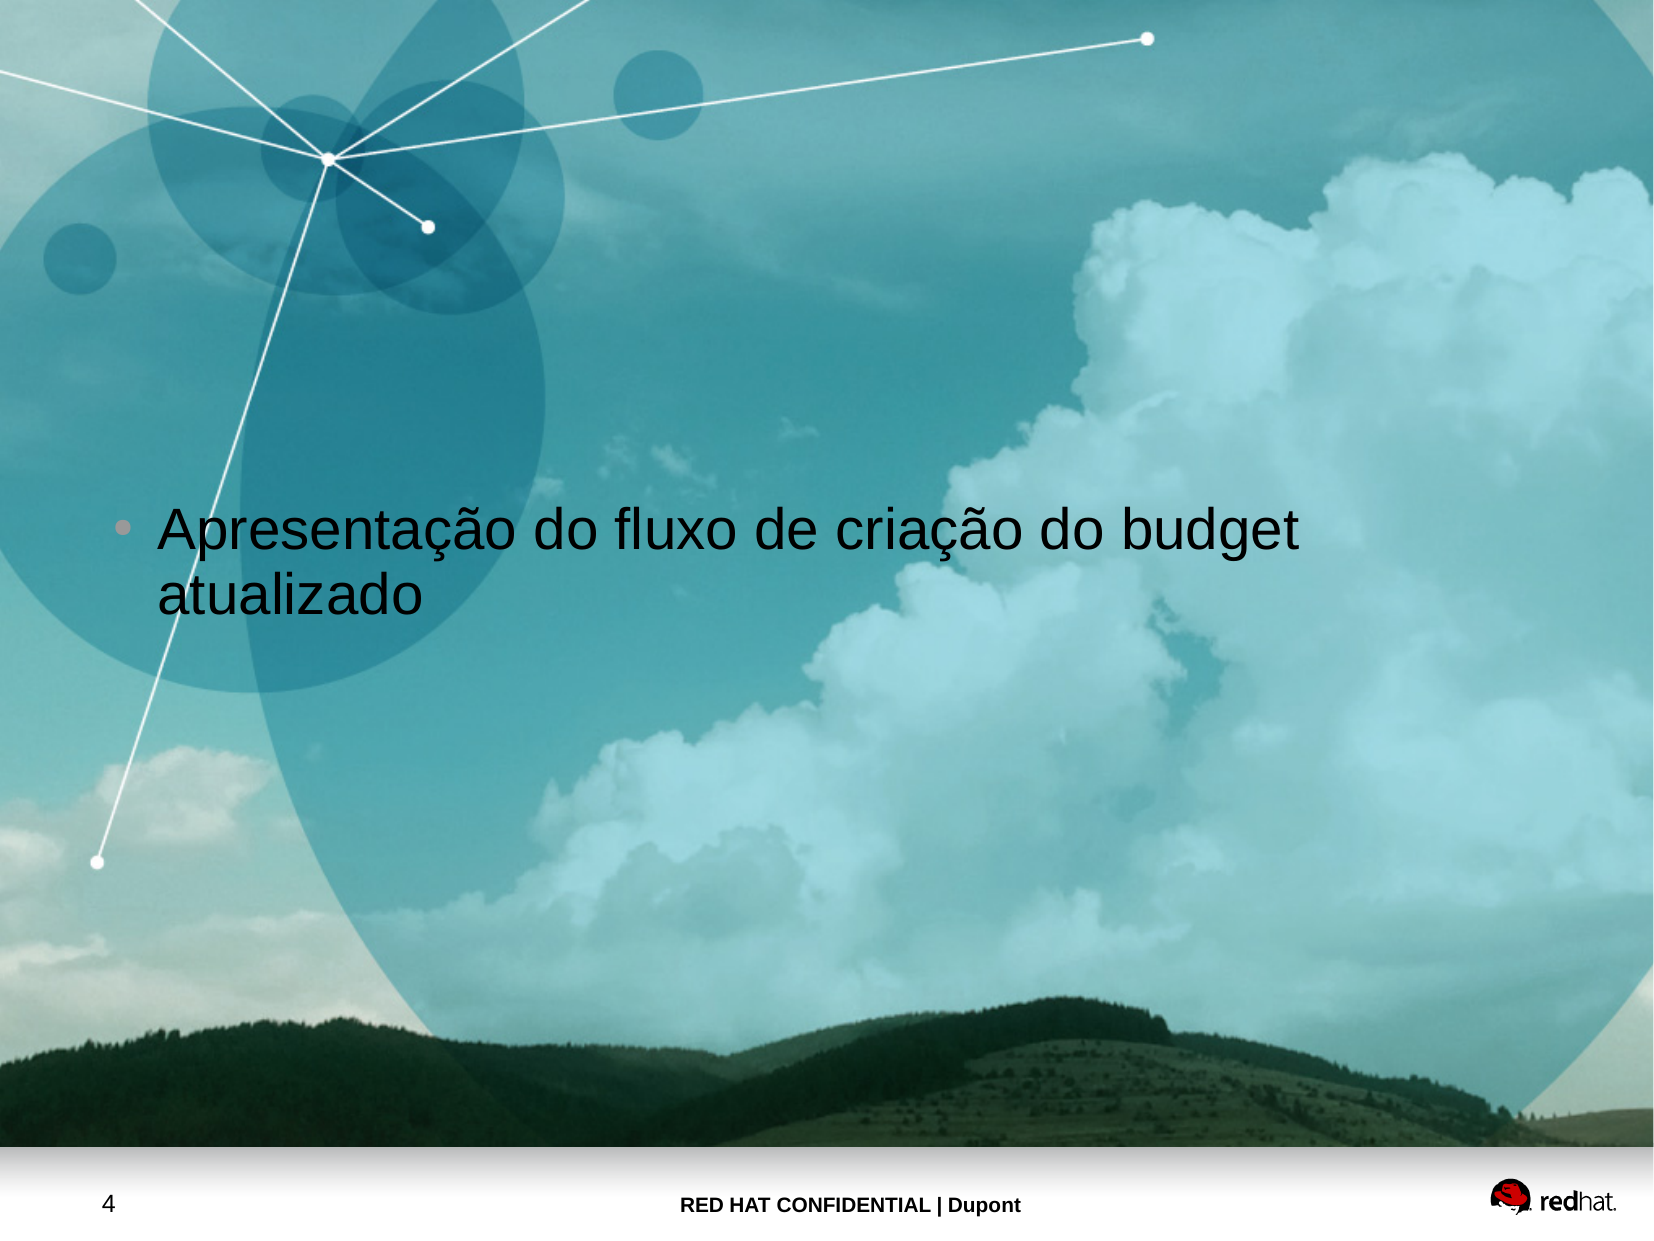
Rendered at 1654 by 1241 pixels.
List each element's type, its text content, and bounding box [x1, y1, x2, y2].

picture [0, 0, 1654, 1241]
text_box Apresentação do fluxo de criação do budget atualizado [82, 262, 1571, 862]
